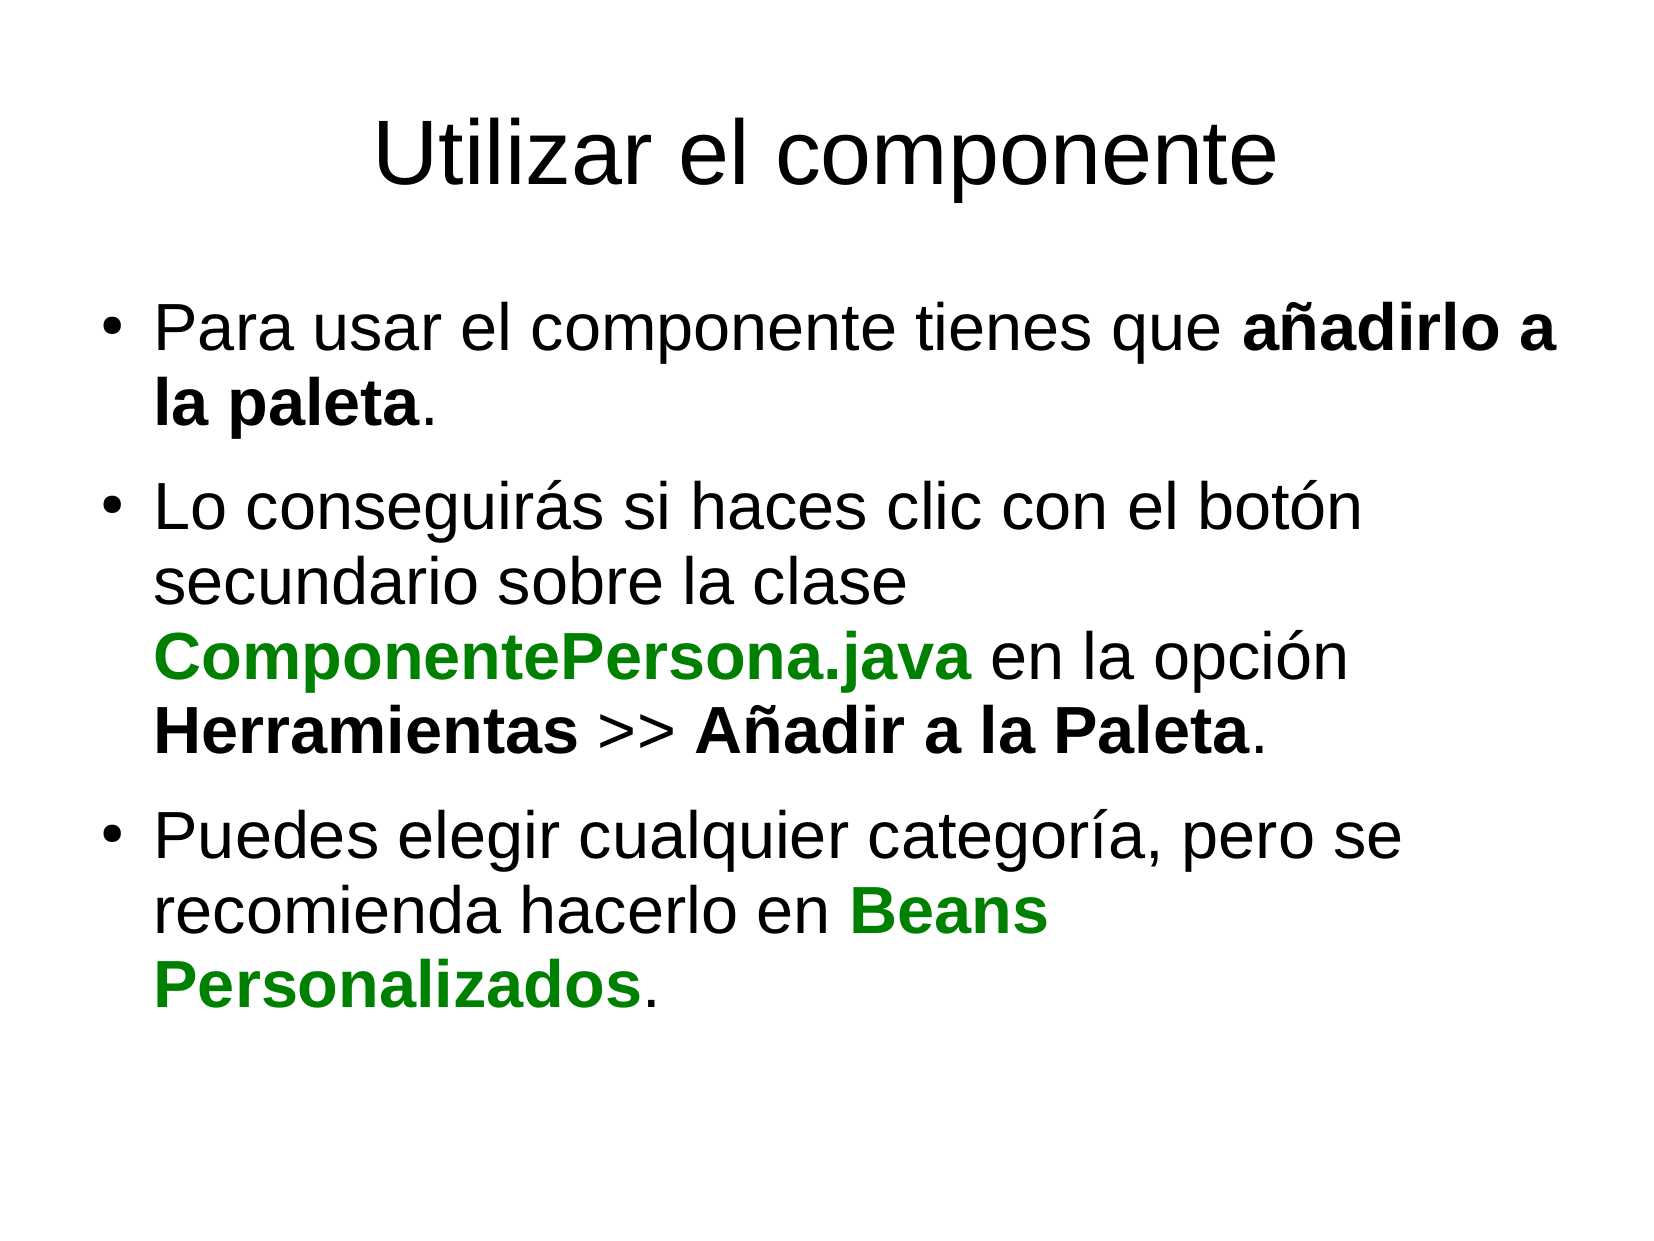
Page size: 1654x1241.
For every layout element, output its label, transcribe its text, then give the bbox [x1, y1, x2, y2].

list Para usar el componente tienes que añadirlo a la paleta. Lo conseguirás si haces clic con el botón secundario sobre la clase ComponentePersona.java en la opción Herramientas >> Añadir a la Paleta. Puedes elegir cualquier categoría, pero se recomienda hacerlo en Beans Personalizados. [82, 290, 1571, 1109]
title Utilizar el componente [82, 56, 1571, 250]
